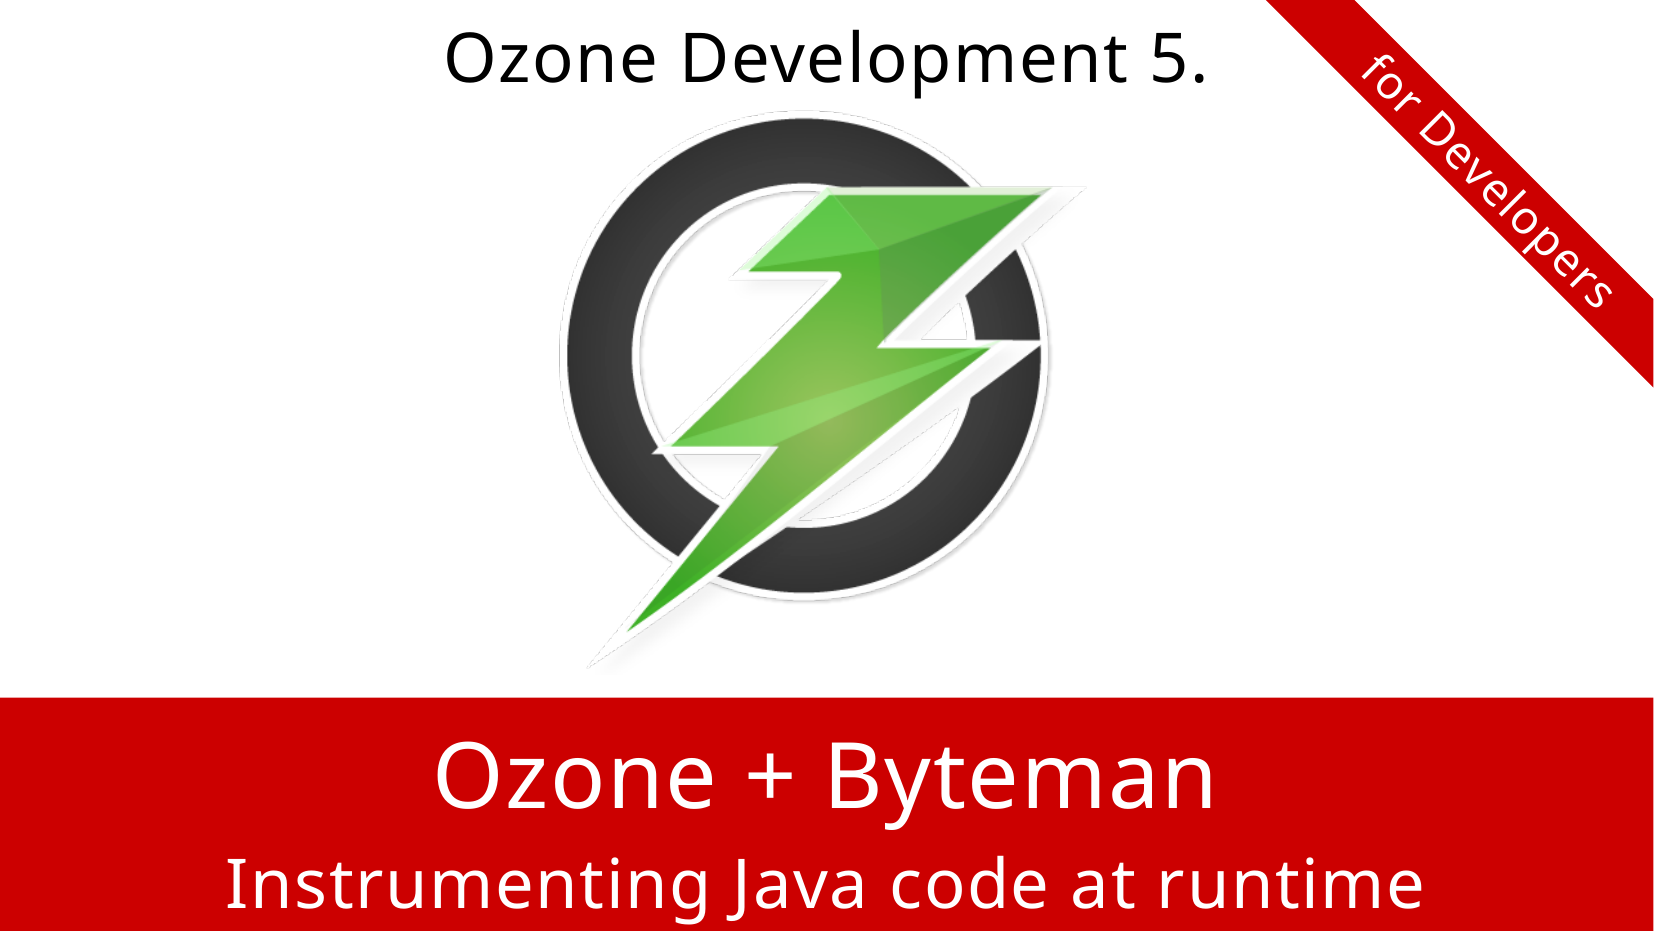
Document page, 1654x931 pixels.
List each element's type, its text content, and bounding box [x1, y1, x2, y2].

picture [552, 100, 1094, 675]
title Ozone Development 5. [1364, 8, 1654, 105]
title Ozone + Byteman Instrumenting Java code at runtime [0, 697, 1654, 931]
title Ozone Development 5. [0, 8, 1369, 105]
title for Developers [1270, 0, 1654, 384]
